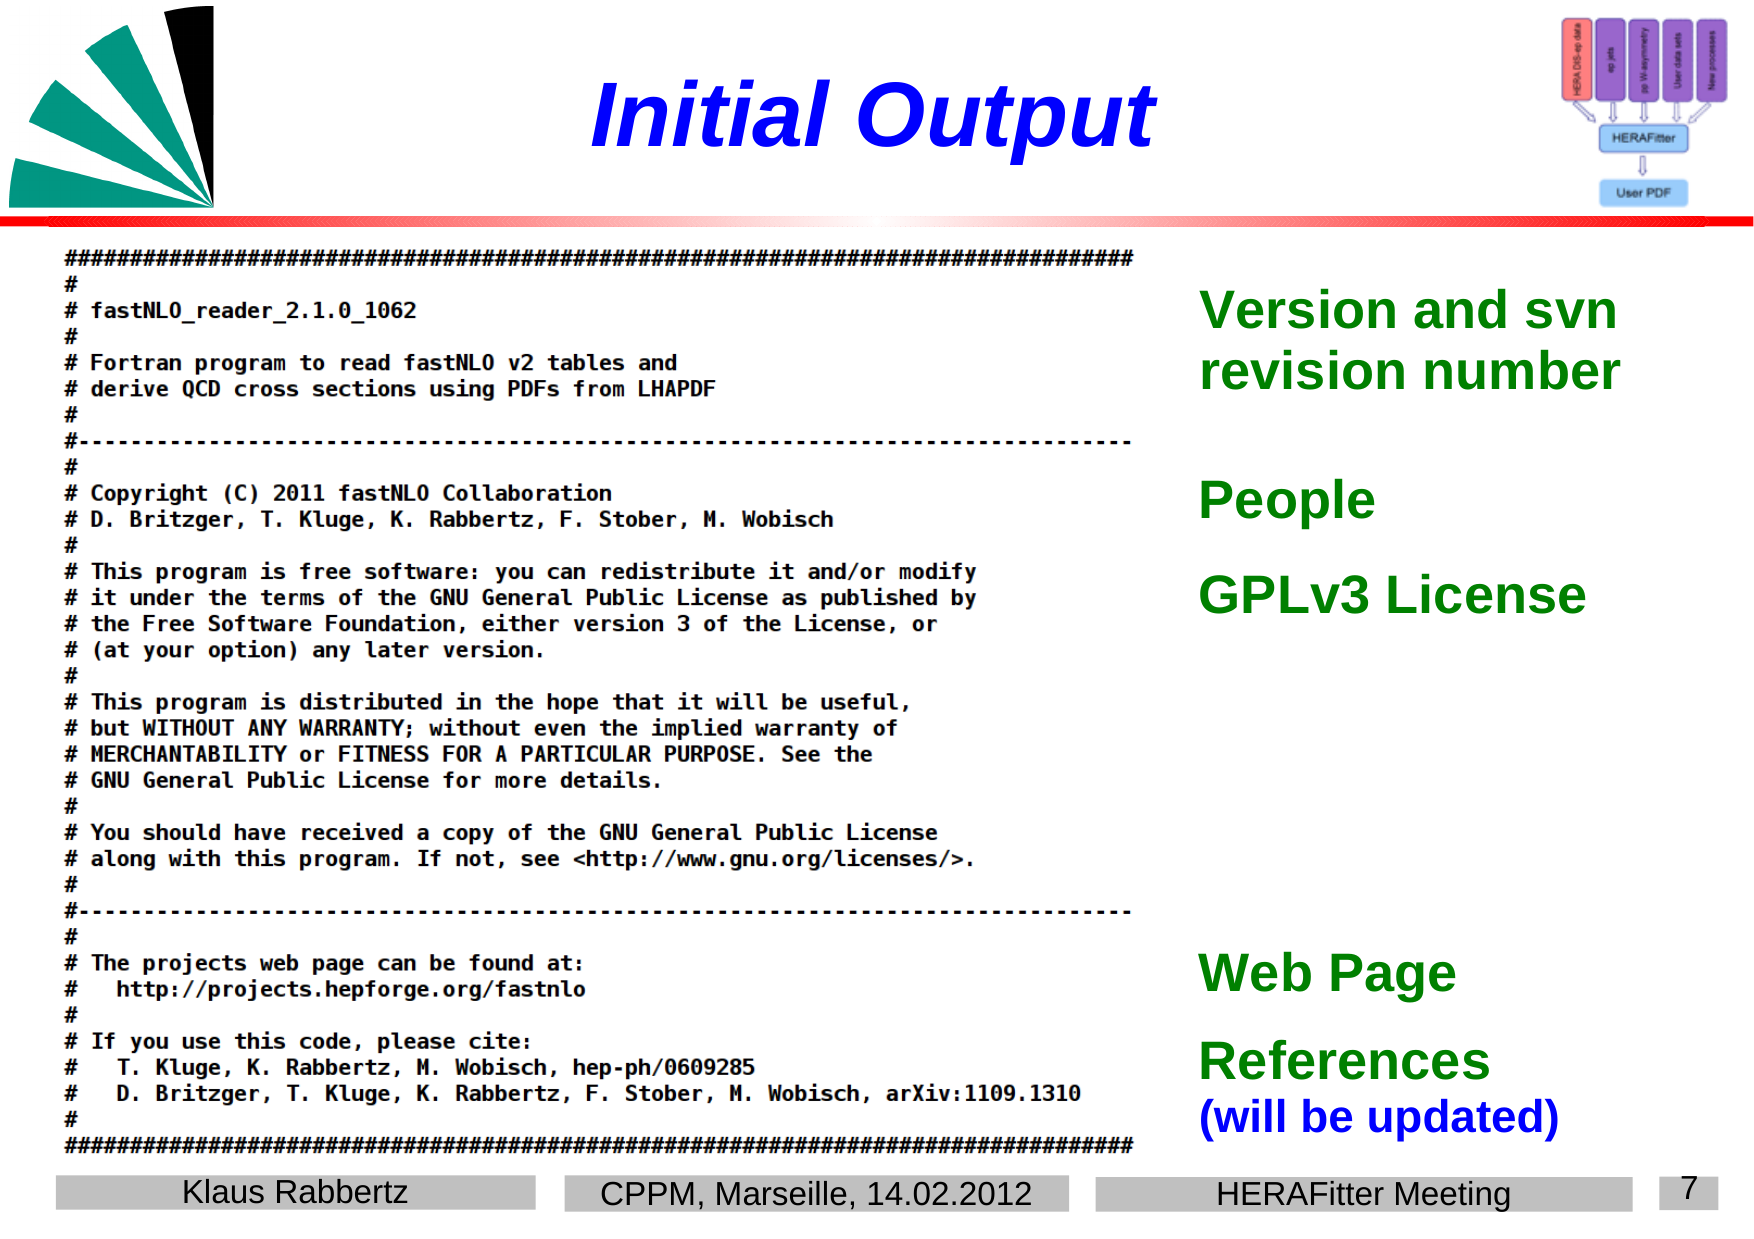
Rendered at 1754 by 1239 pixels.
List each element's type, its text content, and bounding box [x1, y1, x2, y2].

picture [9, 6, 214, 210]
text_box People [1186, 463, 1612, 537]
text_box References (will be updated) [1186, 1024, 1612, 1149]
title Initial Output [220, 22, 1525, 207]
text_box Version and svn revision number [1187, 273, 1635, 407]
text_box GPLv3 License [1186, 558, 1612, 631]
text_box Web Page [1186, 936, 1612, 1009]
picture [1552, 15, 1736, 211]
picture [58, 242, 1141, 1163]
